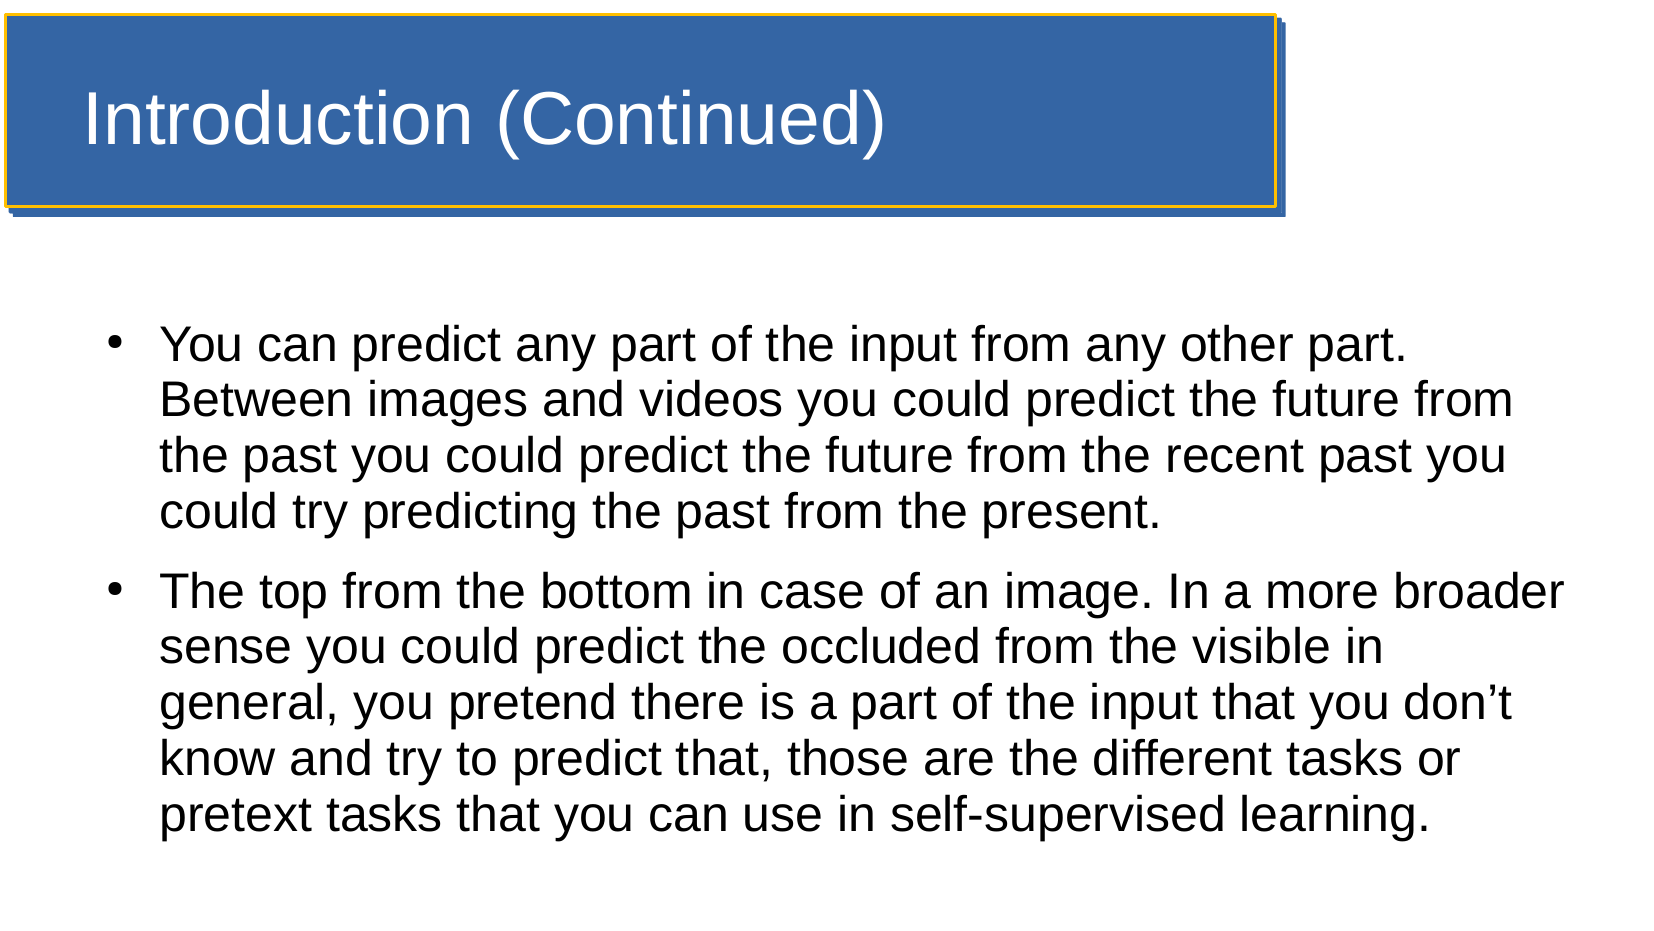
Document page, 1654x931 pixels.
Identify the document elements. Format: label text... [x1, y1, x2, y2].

list You can predict any part of the input from any other part. Between images and videos you could predict the future from the past you could predict the future from the recent past you could try predicting the past from the present. The top from the bottom in case of an image. In a more broader sense you could predict the occluded from the visible in general, you pretend there is a part of the input that you don’t know and try to predict that, those are the different tasks or pretext tasks that you can use in self-supervised learning. [88, 236, 1576, 863]
title Introduction (Continued) [82, 44, 1235, 192]
